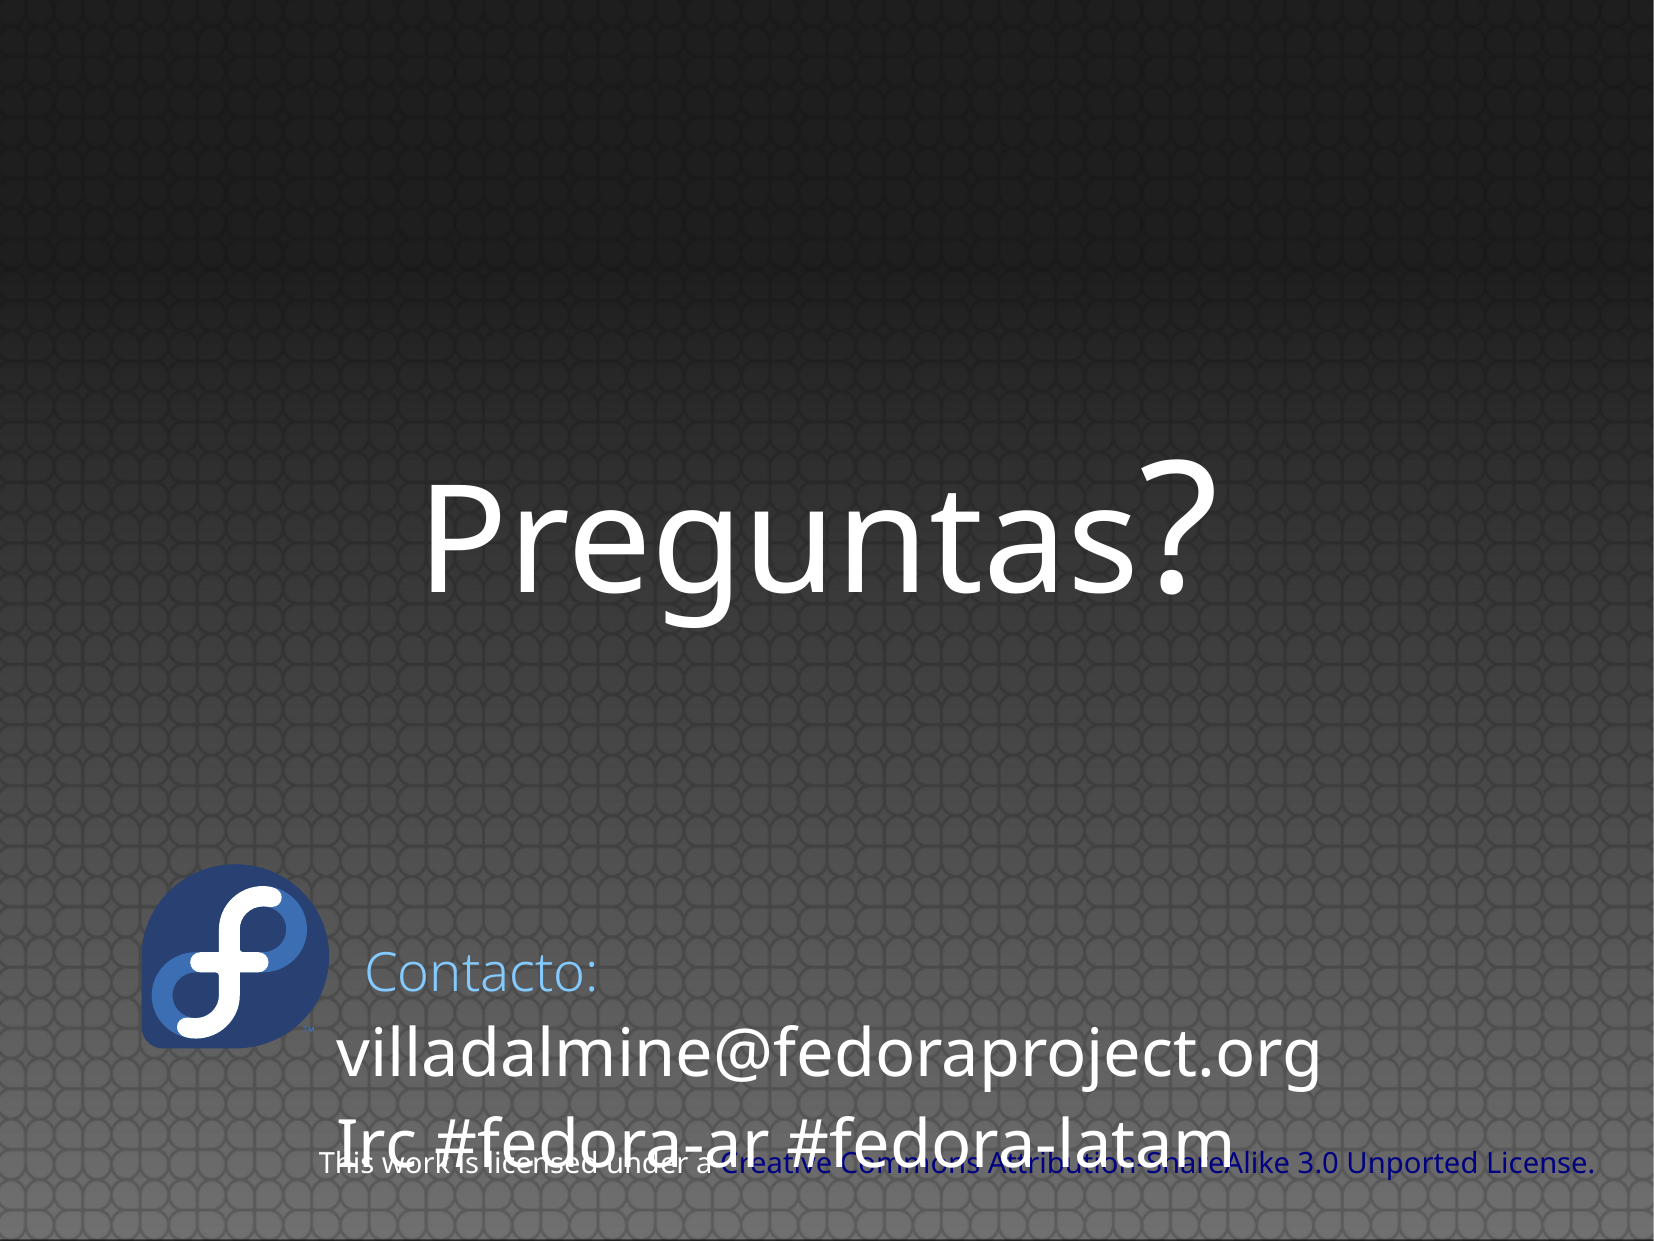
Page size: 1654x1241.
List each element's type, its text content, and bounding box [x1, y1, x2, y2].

text_box This work is licensed under a Creative Commons Attribution-ShareAlike 3.0 Unported License. [52, 1135, 1611, 1219]
text_box Contacto: [349, 926, 703, 1004]
picture [0, 0, 1654, 1241]
text_box villadalmine@fedoraproject.org Irc #fedora-ar #fedora-latam [321, 998, 1477, 1150]
title Preguntas? [30, 414, 1606, 628]
